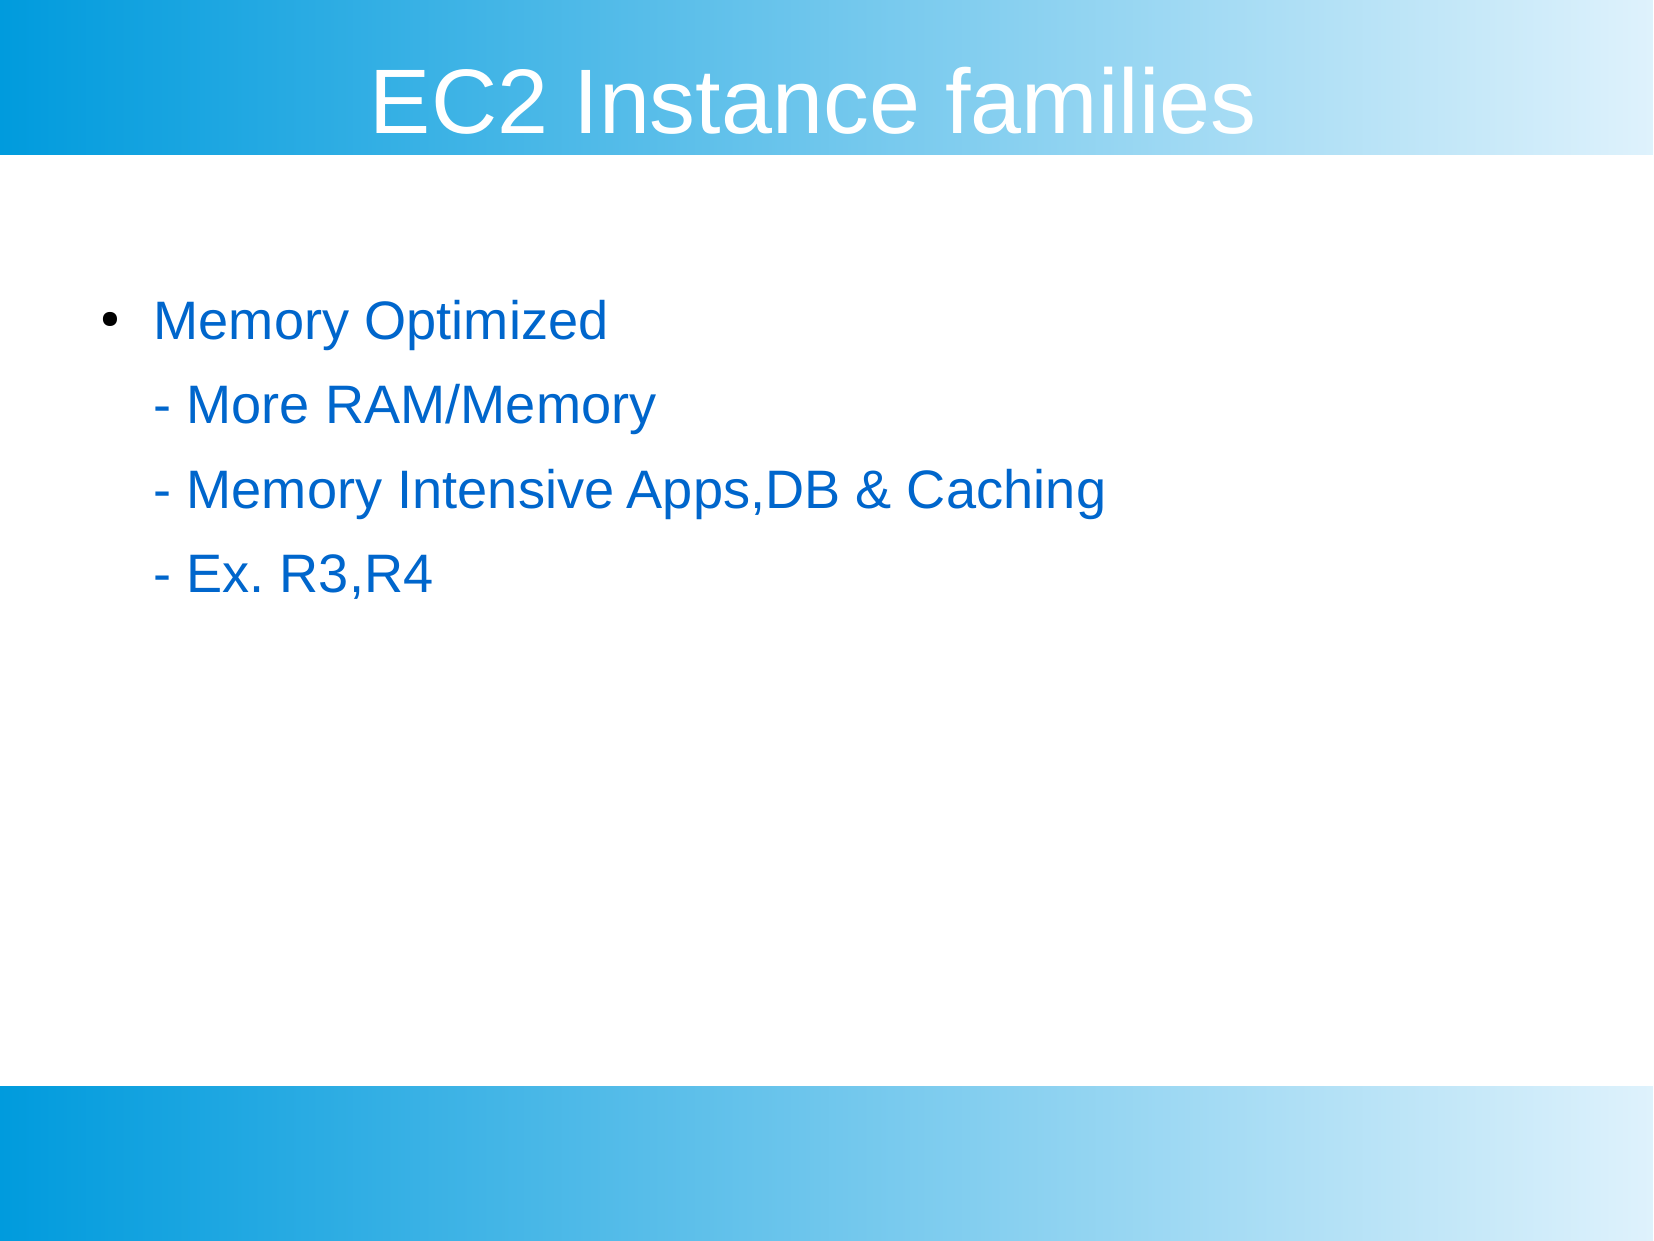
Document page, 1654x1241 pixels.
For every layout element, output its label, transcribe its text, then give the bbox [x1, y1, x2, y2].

list Memory Optimized - More RAM/Memory - Memory Intensive Apps,DB & Caching - Ex. R3,R4 [82, 290, 1571, 1010]
title EC2 Instance families [82, 49, 1571, 155]
